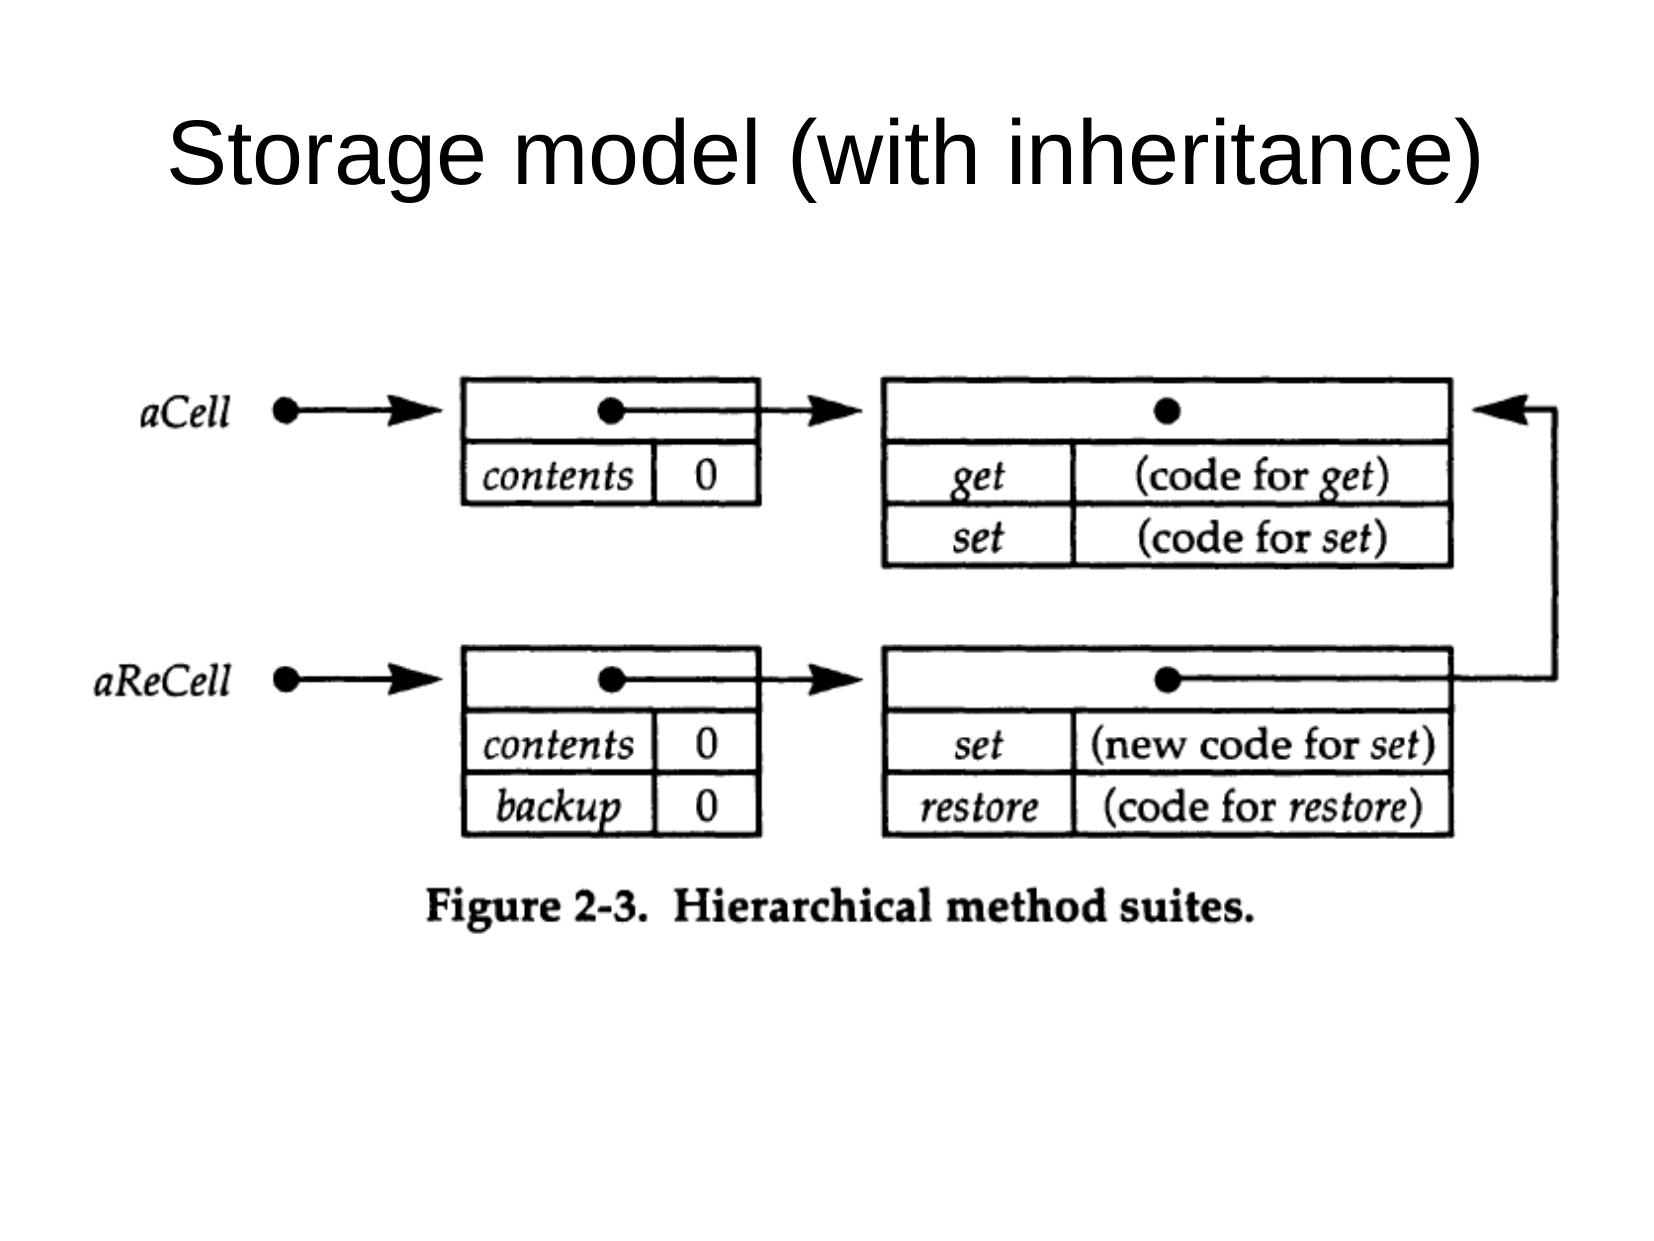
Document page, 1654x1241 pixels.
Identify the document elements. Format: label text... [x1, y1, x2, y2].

title Storage model (with inheritance) [82, 49, 1571, 257]
picture [82, 362, 1571, 938]
